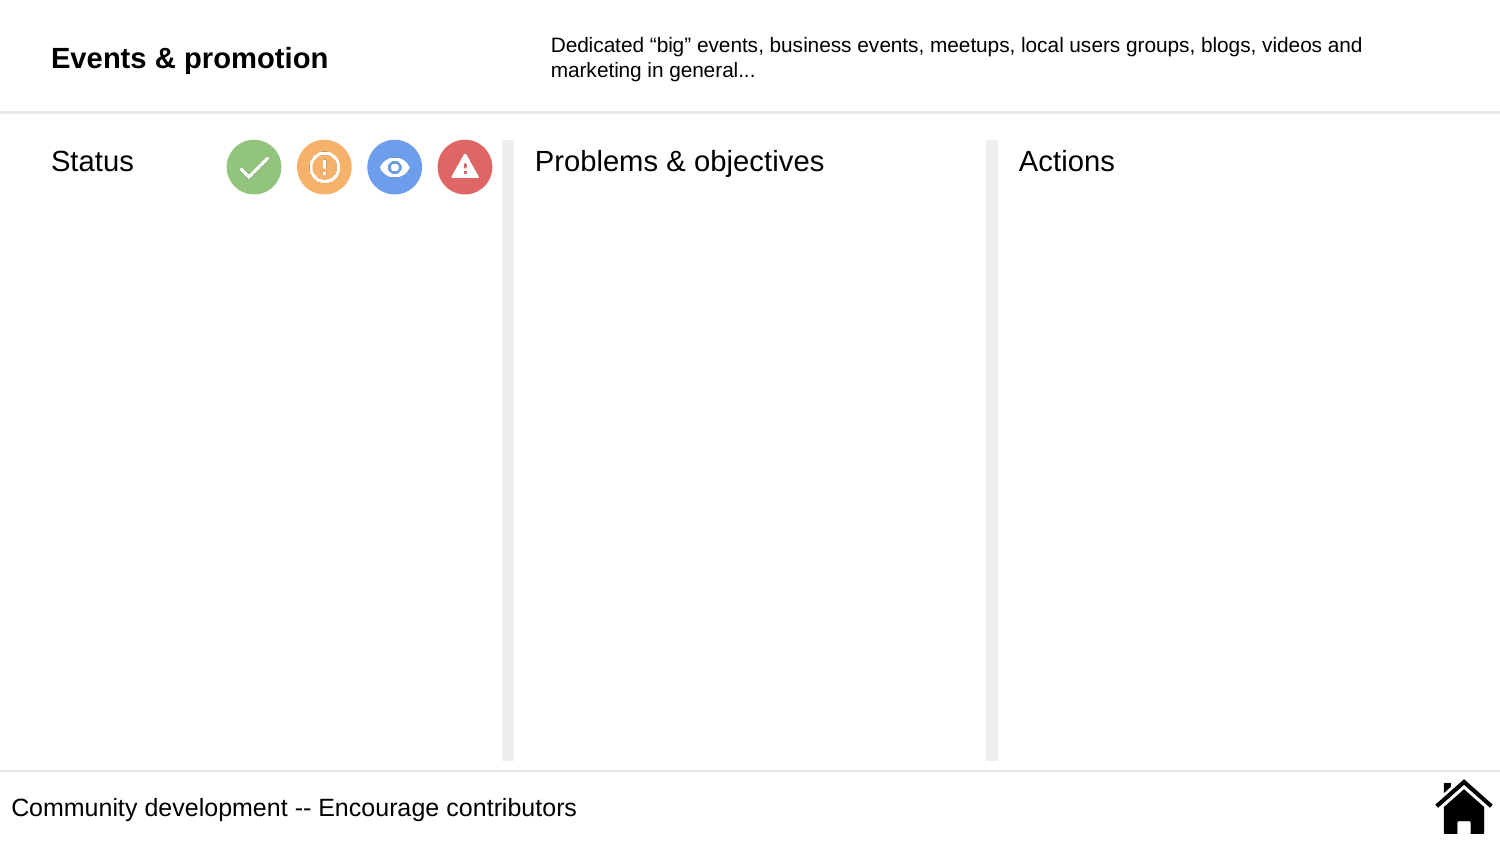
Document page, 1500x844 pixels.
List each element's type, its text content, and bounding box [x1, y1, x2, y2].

list Problems & objectives [523, 131, 977, 769]
text_box [275, 149, 282, 185]
text_box [226, 149, 233, 185]
text_box [437, 139, 493, 195]
list Dedicated “big” events, business events, meetups, local users groups, blogs, videos and marketing in general... [539, 15, 1461, 98]
text_box [236, 139, 272, 146]
list Community development -- Encourage contributors [0, 769, 1430, 844]
picture [378, 152, 411, 184]
title Events & promotion [39, 15, 524, 98]
list Actions [1007, 131, 1461, 770]
picture [1435, 779, 1493, 834]
picture [306, 148, 343, 186]
picture [233, 146, 275, 188]
picture [449, 149, 481, 182]
text_box [236, 188, 272, 195]
text_box [367, 139, 423, 195]
text_box [296, 139, 352, 195]
list Status [39, 131, 493, 769]
